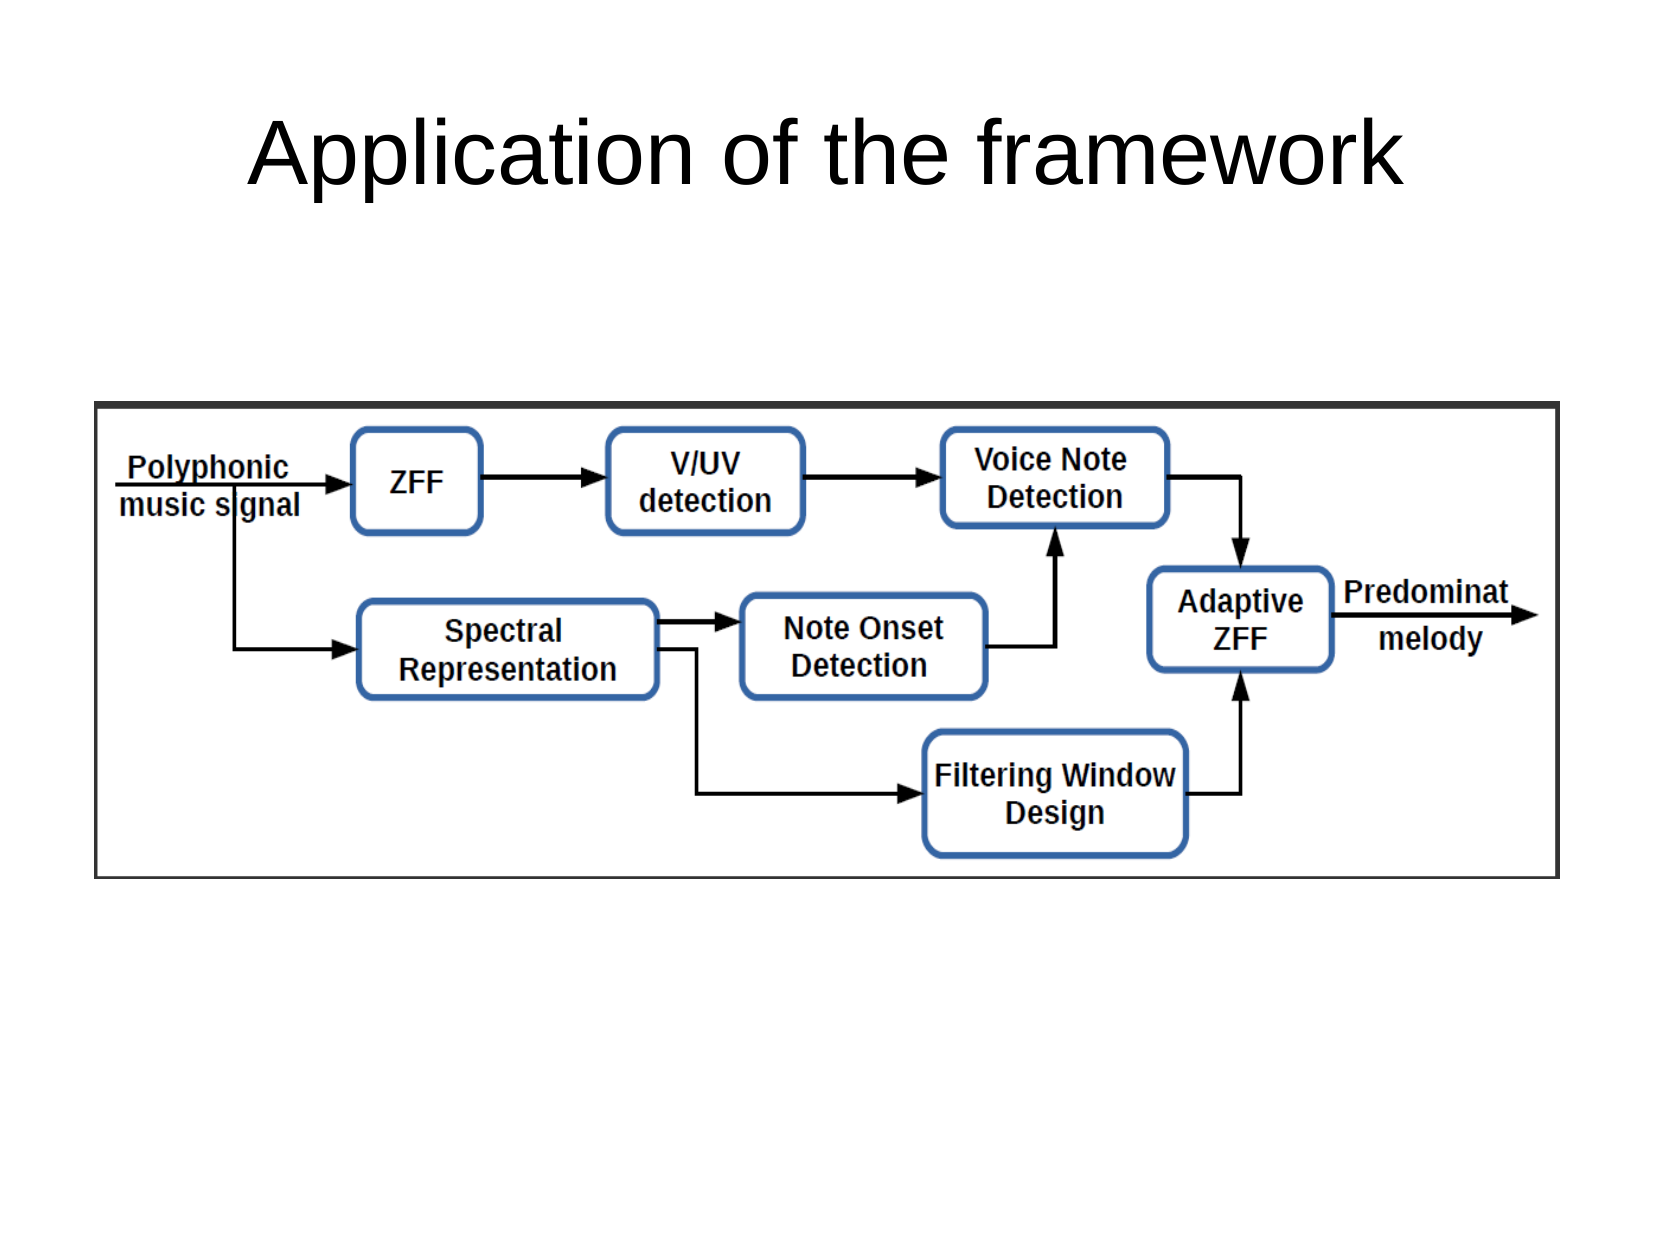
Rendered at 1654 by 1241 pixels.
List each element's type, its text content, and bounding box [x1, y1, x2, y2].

picture [94, 401, 1560, 879]
title Application of the framework [82, 49, 1571, 257]
